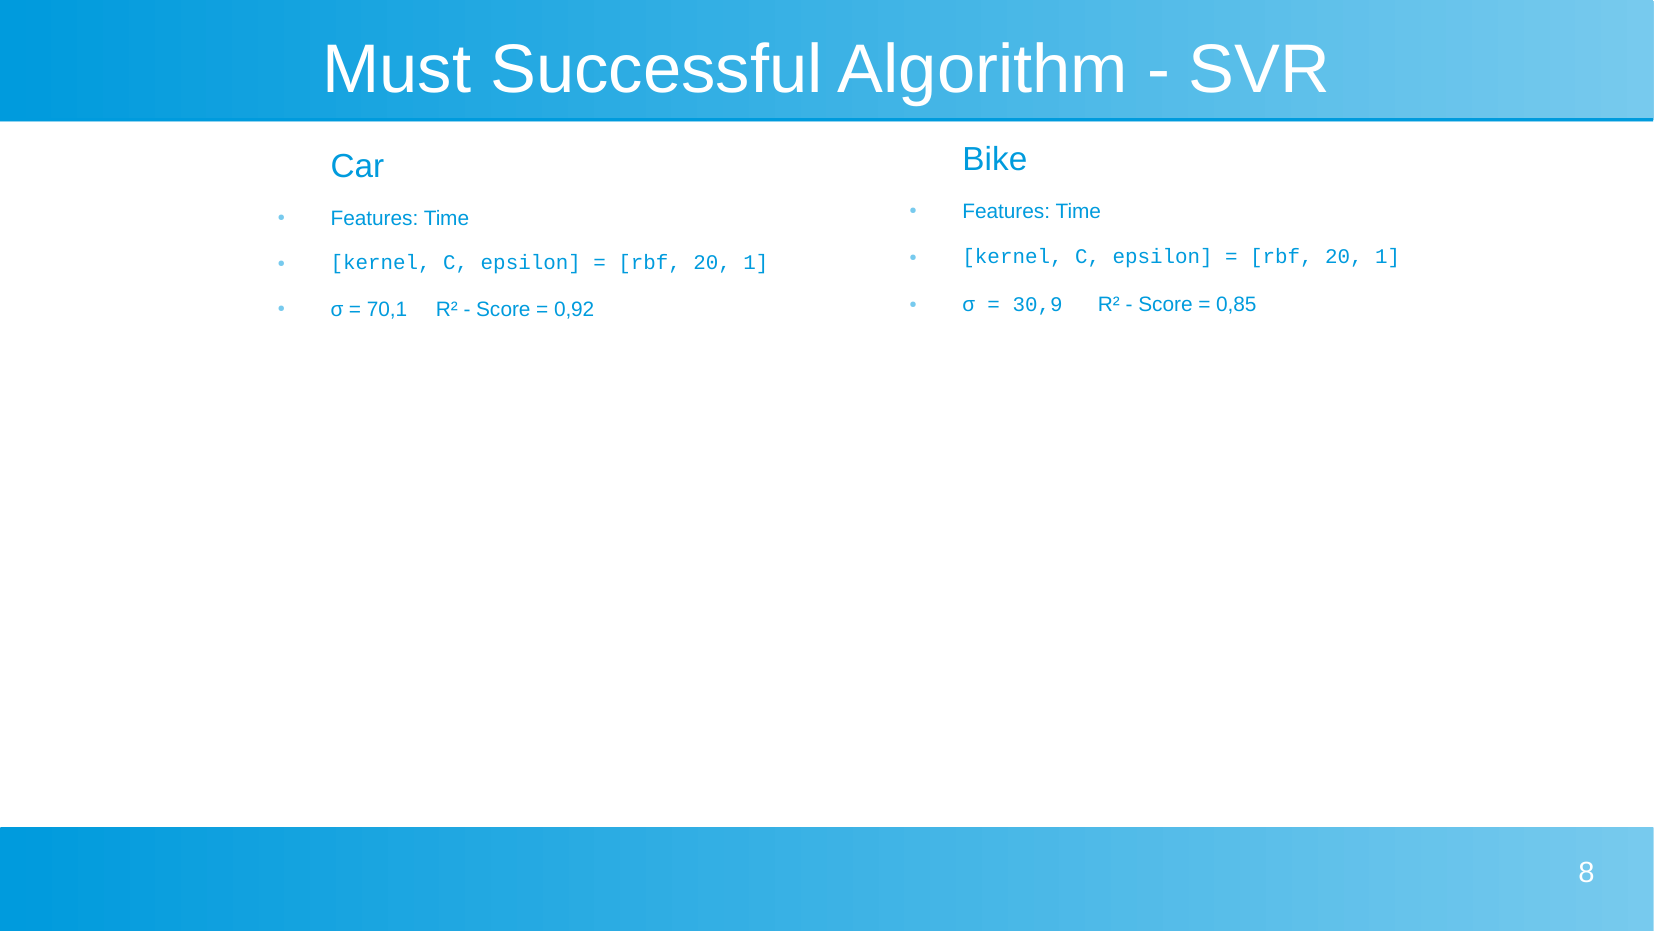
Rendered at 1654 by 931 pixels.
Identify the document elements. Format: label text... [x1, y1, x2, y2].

list Car Features: Time [kernel, C, epsilon] = [rbf, 20, 1] σ = 70,1 R² - Score = 0,92 [259, 147, 798, 325]
title Must Successful Algorithm - SVR [59, 29, 1595, 108]
list Bike Features: Time [kernel, C, epsilon] = [rbf, 20, 1] σ = 30,9 R² - Score = 0,85 [891, 140, 1418, 318]
